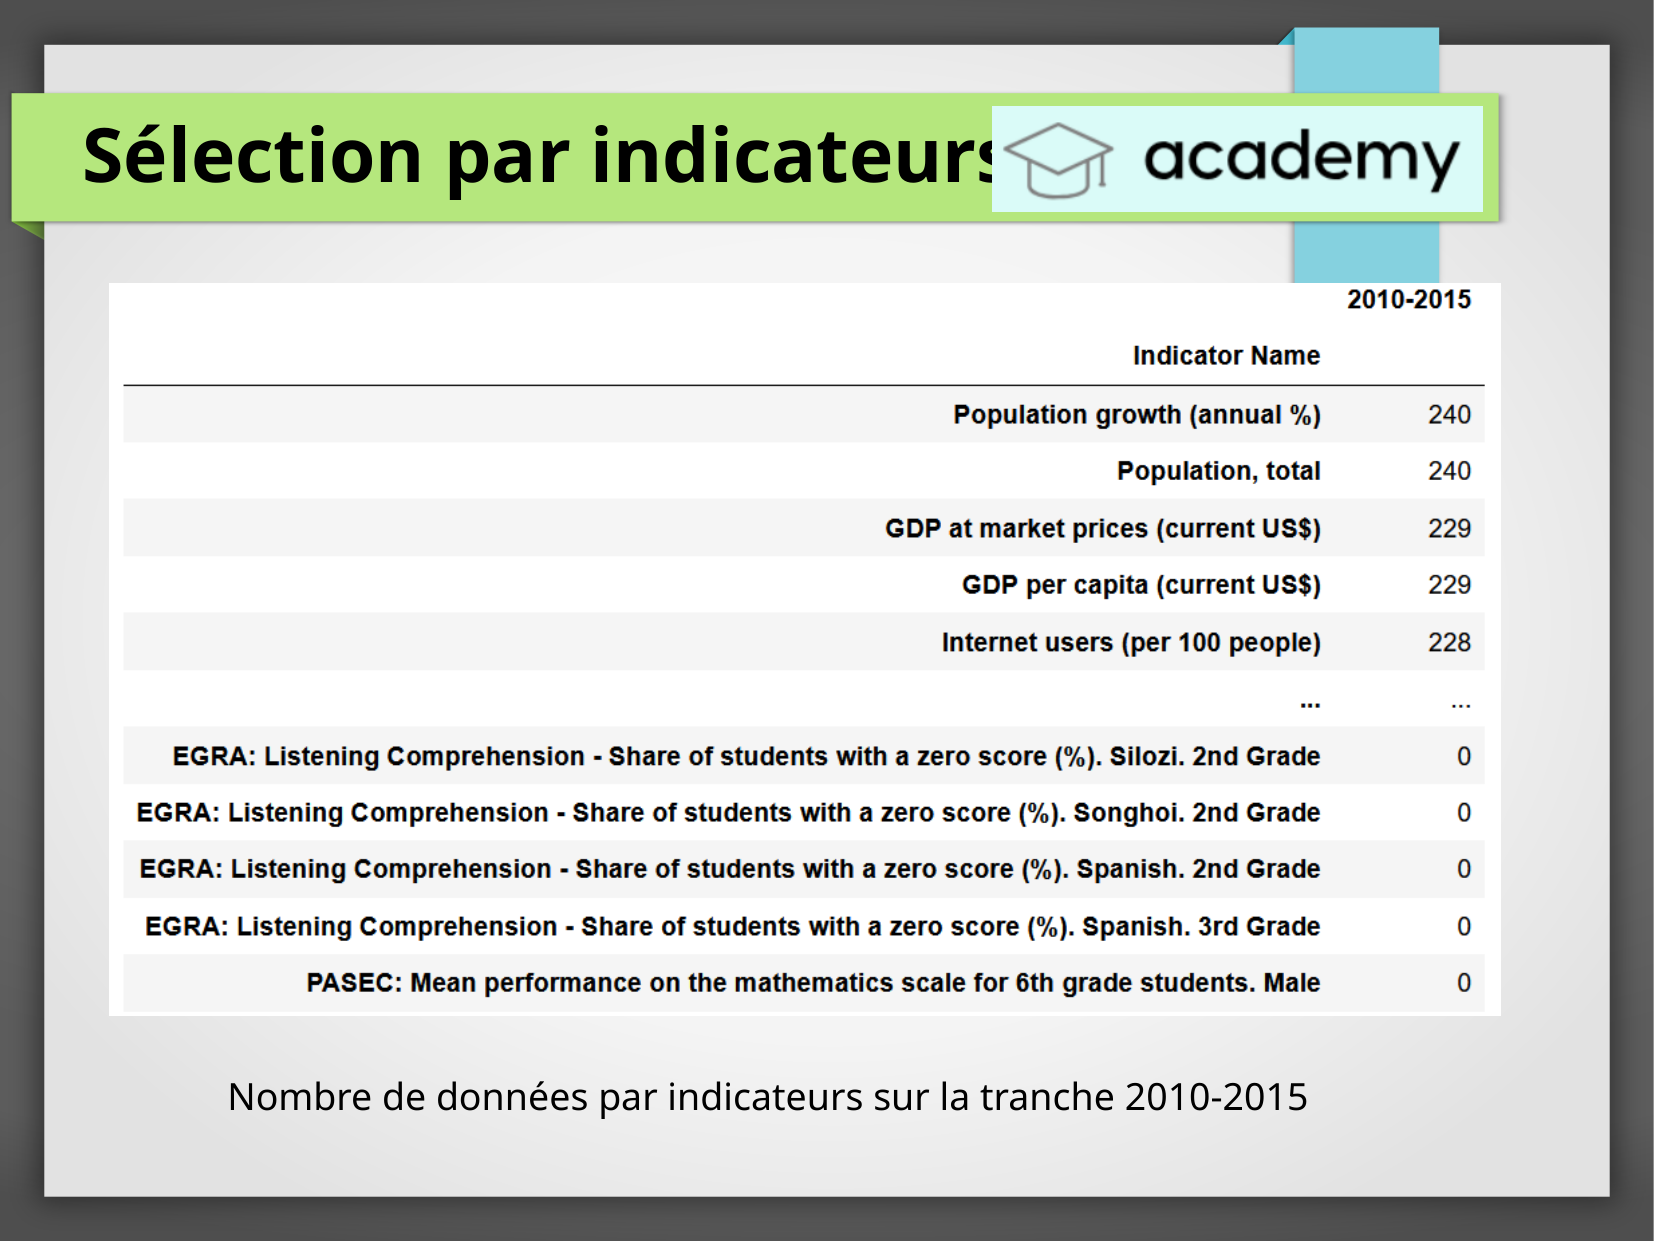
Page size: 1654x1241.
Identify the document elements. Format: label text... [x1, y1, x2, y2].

text_box Nombre de données par indicateurs sur la tranche 2010-2015 [212, 1063, 1607, 1123]
picture [0, 0, 1654, 1241]
title Sélection par indicateurs [82, 94, 1264, 213]
